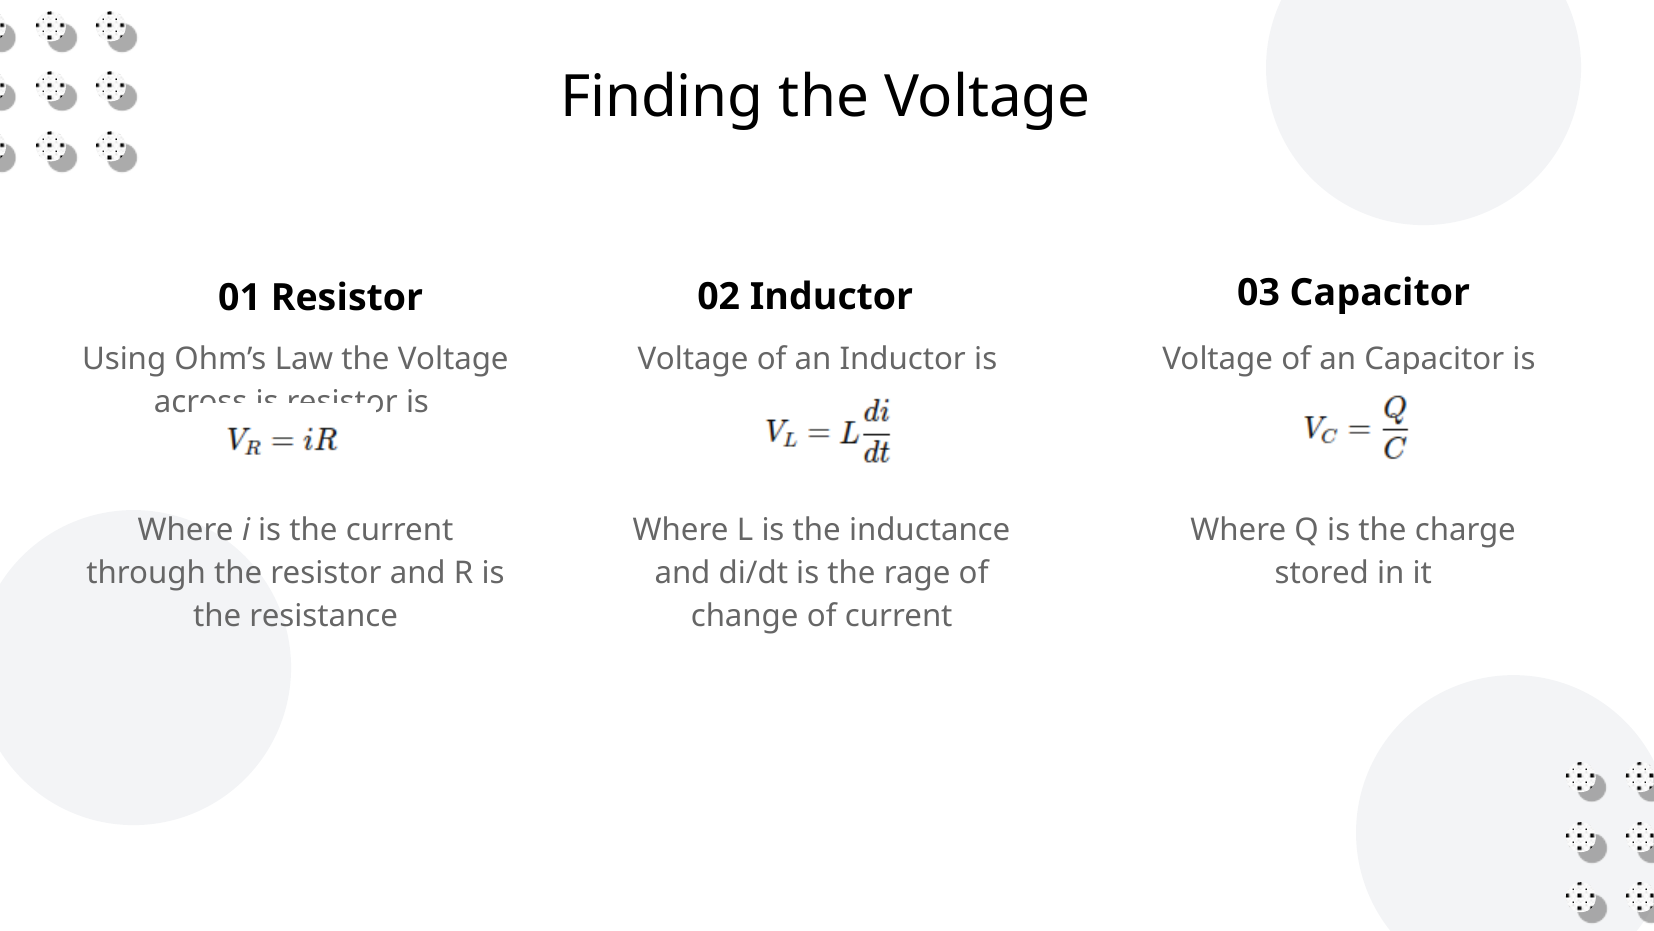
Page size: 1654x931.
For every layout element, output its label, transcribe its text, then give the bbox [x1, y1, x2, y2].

picture [1565, 822, 1596, 853]
text_box Voltage of an Inductor is Where L is the inductance and di/dt is the rage of change of current [593, 328, 1051, 601]
text_box 02 Inductor [682, 262, 1013, 329]
picture [1565, 762, 1596, 793]
picture [1625, 822, 1654, 853]
picture [193, 403, 376, 488]
picture [95, 71, 126, 102]
text_box Finding the Voltage [420, 46, 1231, 132]
picture [35, 71, 66, 102]
picture [35, 11, 66, 42]
text_box 03 Capacitor [1155, 258, 1486, 324]
text_box Using Ohm’s Law the Voltage across is resistor is Where i is the current through the resistor and R is the resistance [60, 328, 532, 601]
picture [1275, 374, 1438, 479]
picture [95, 131, 127, 162]
picture [35, 131, 67, 162]
picture [0, 74, 6, 99]
picture [0, 134, 7, 159]
picture [1565, 882, 1596, 913]
text_box 01 Resistor [108, 262, 439, 329]
picture [0, 14, 6, 39]
picture [1625, 882, 1654, 913]
picture [95, 11, 126, 42]
text_box Voltage of an Capacitor is Where Q is the charge stored in it [1125, 328, 1582, 601]
picture [1625, 762, 1654, 793]
picture [738, 374, 920, 488]
